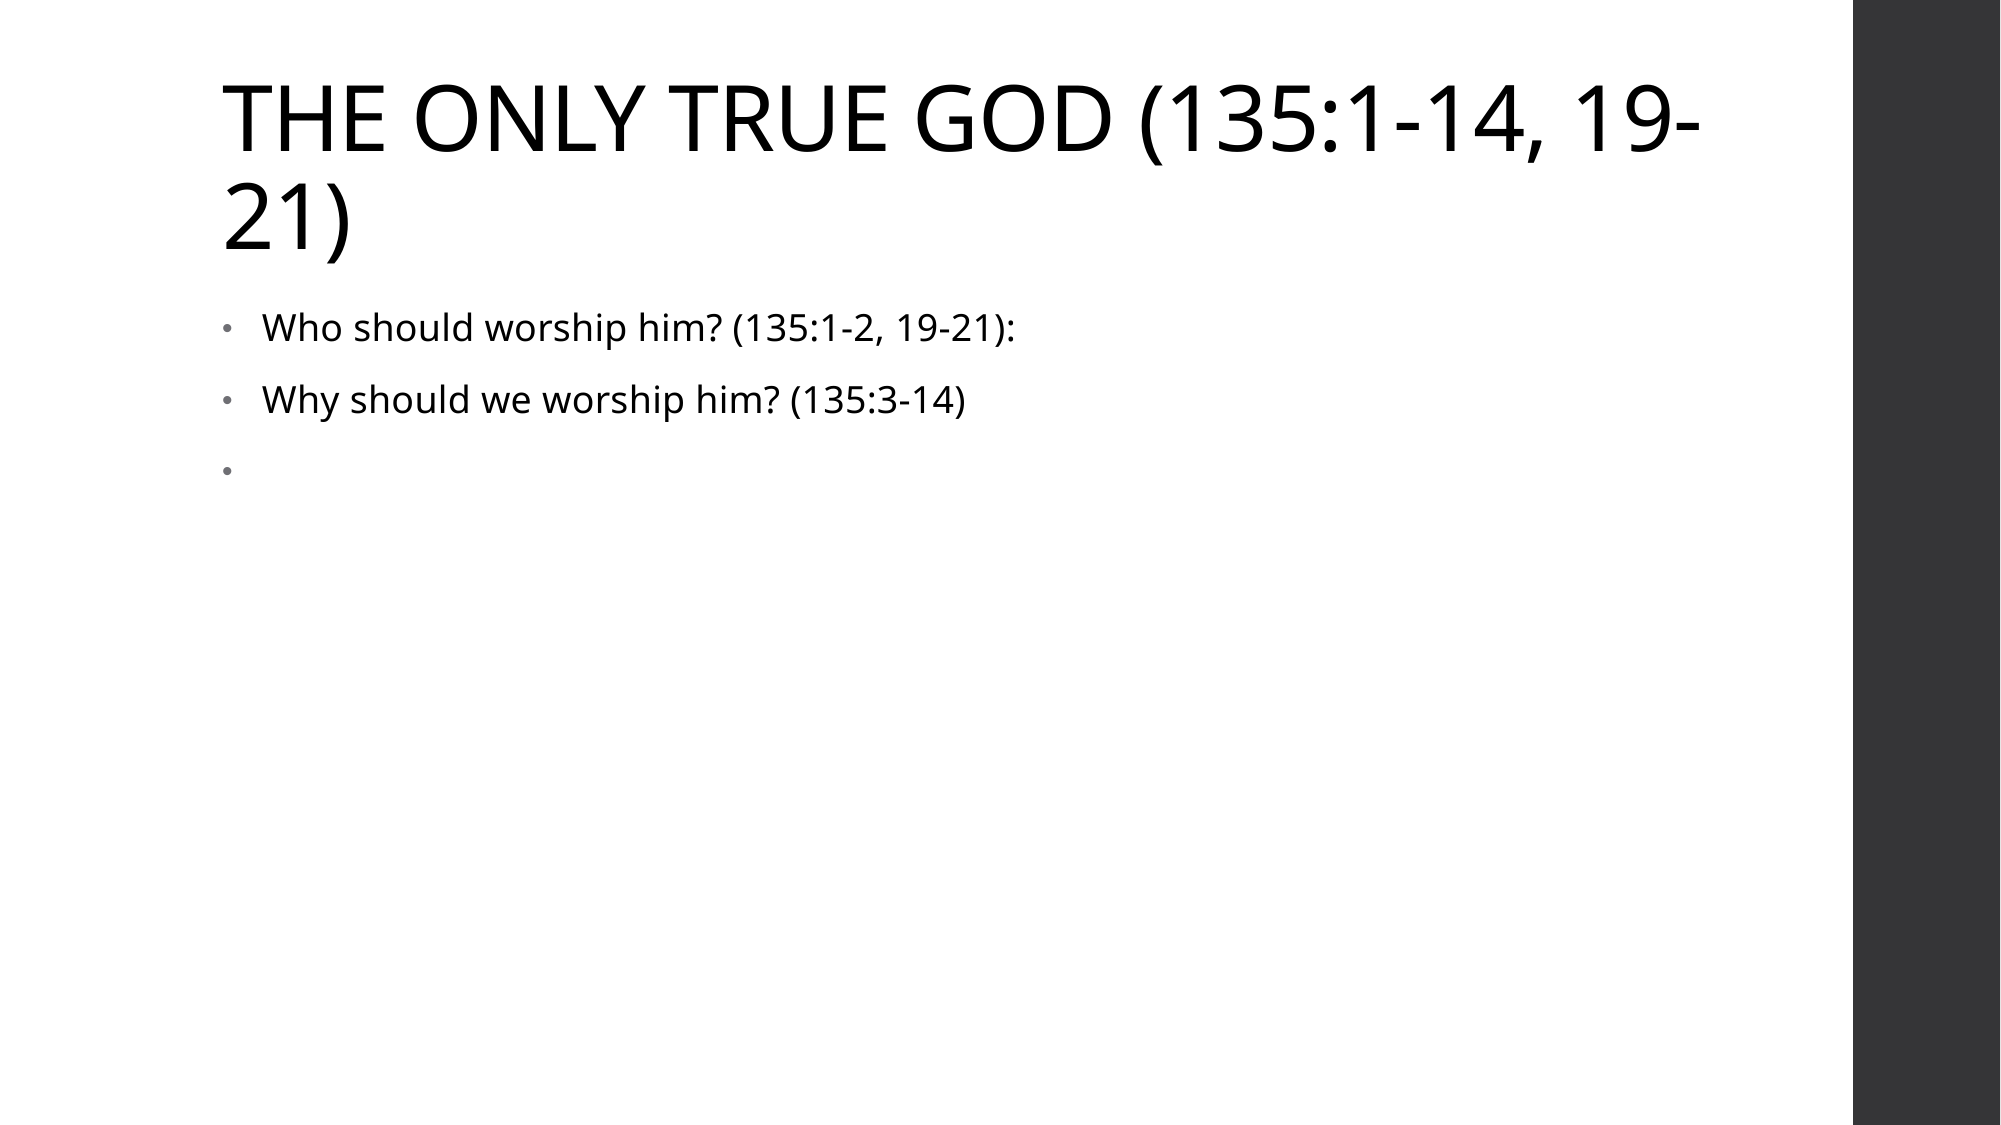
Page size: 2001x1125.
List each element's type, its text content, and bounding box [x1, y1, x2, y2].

title THE ONLY TRUE GOD (135:1-14, 19-21) [206, 60, 1797, 278]
list Who should worship him? (135:1-2, 19-21): Why should we worship him? (135:3-14) [206, 299, 1617, 1014]
